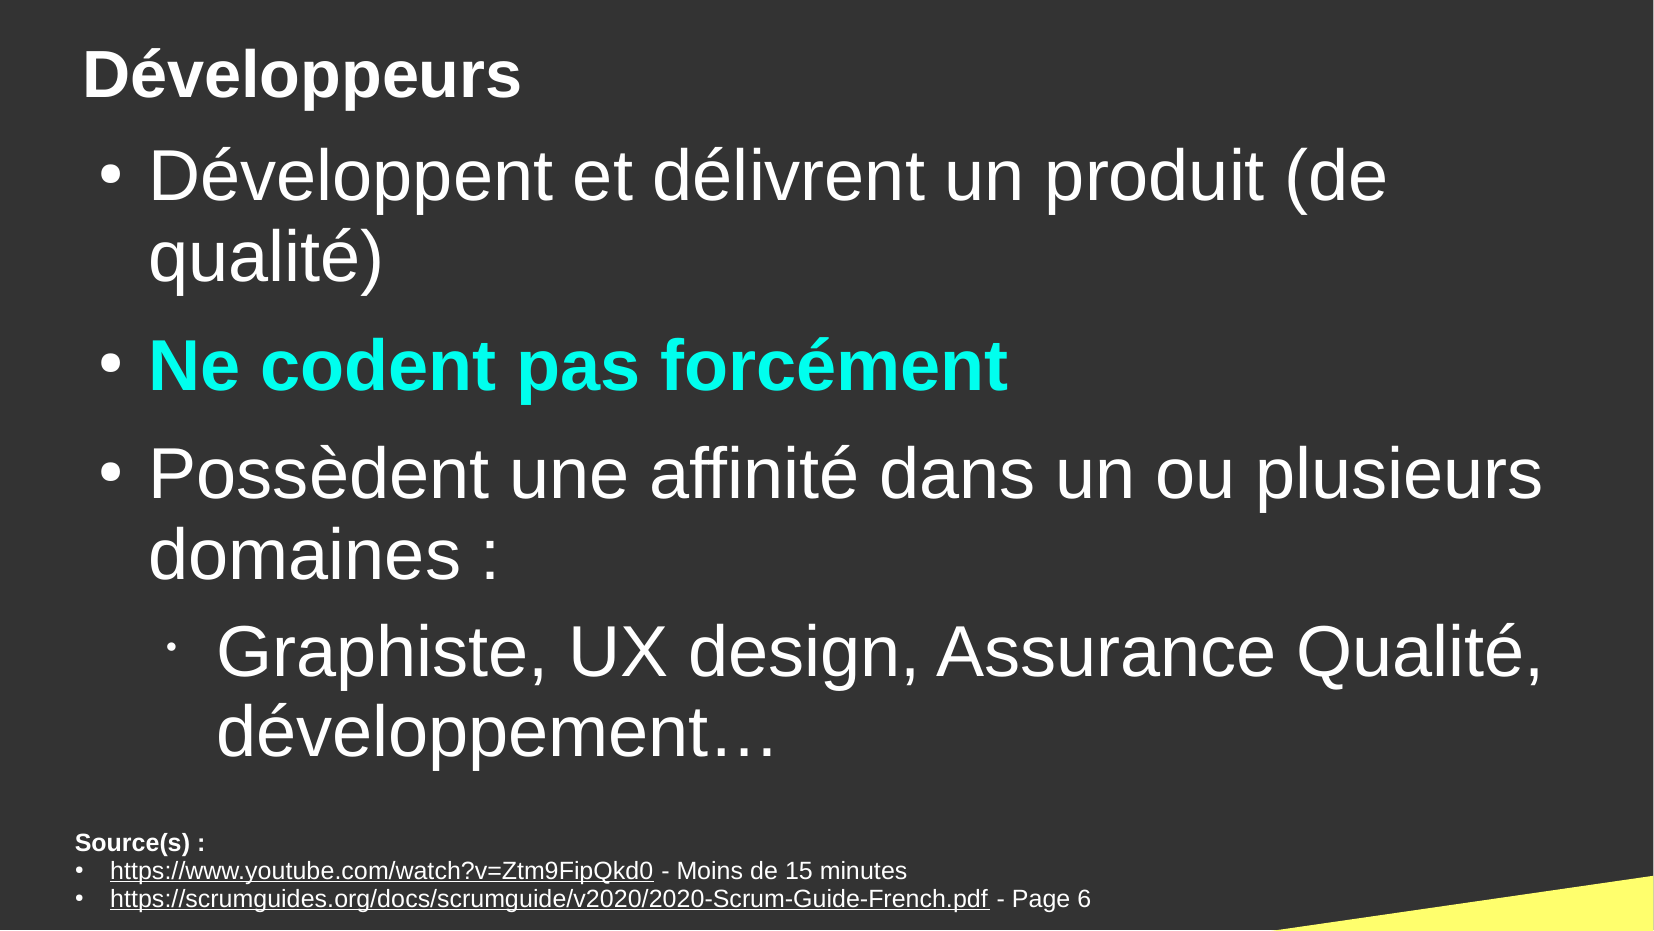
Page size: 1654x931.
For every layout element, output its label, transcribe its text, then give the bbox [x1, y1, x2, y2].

list Développent et délivrent un produit (de qualité) Ne codent pas forcément Possèdent une affinité dans un ou plusieurs domaines : Graphiste, UX design, Assurance Qualité, développement… [80, 135, 1620, 777]
text_box [1270, 875, 1654, 931]
title Développeurs [82, 37, 1571, 122]
text_box Source(s) : https://www.youtube.com/watch?v=Ztm9FipQkd0 - Moins de 15 minutes https://scrumguides.org/docs/scrumguide/v2020/2020-Scrum-Guide-French.pdf - Page 6 [59, 821, 1546, 920]
